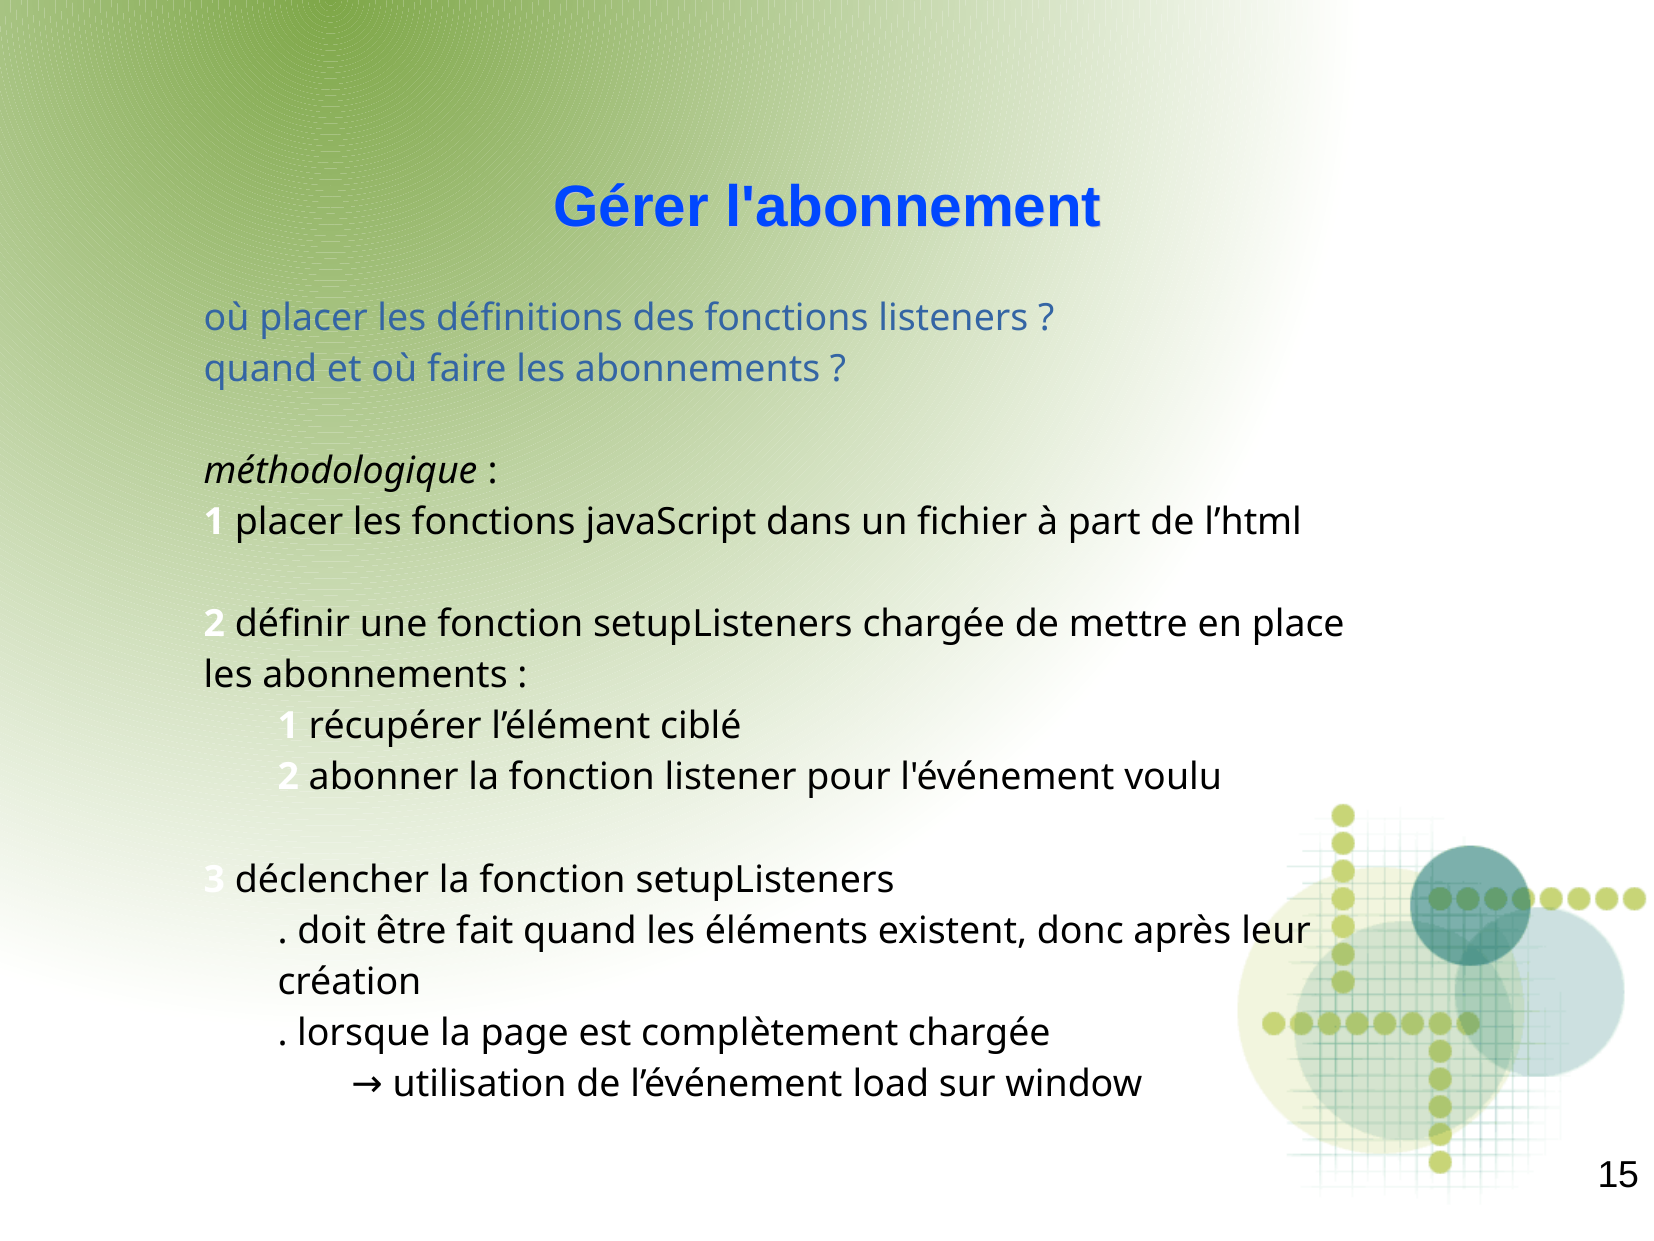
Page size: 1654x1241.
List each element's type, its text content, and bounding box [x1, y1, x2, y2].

text_box où placer les définitions des fonctions listeners ? quand et où faire les abonnements ? méthodologique : 1 placer les fonctions javaScript dans un fichier à part de l’html 2 définir une fonction setupListeners chargée de mettre en place les abonnements : 1 récupérer l’élément ciblé 2 abonner la fonction listener pour l'événement voulu 3 déclencher la fonction setupListeners . doit être fait quand les éléments existent, donc après leur création . lorsque la page est complètement chargée → utilisation de l’événement load sur window [188, 283, 1406, 1158]
title Gérer l'abonnement [121, 102, 1534, 310]
picture [1224, 792, 1654, 1211]
text_box <numéro> [1582, 1145, 1654, 1217]
